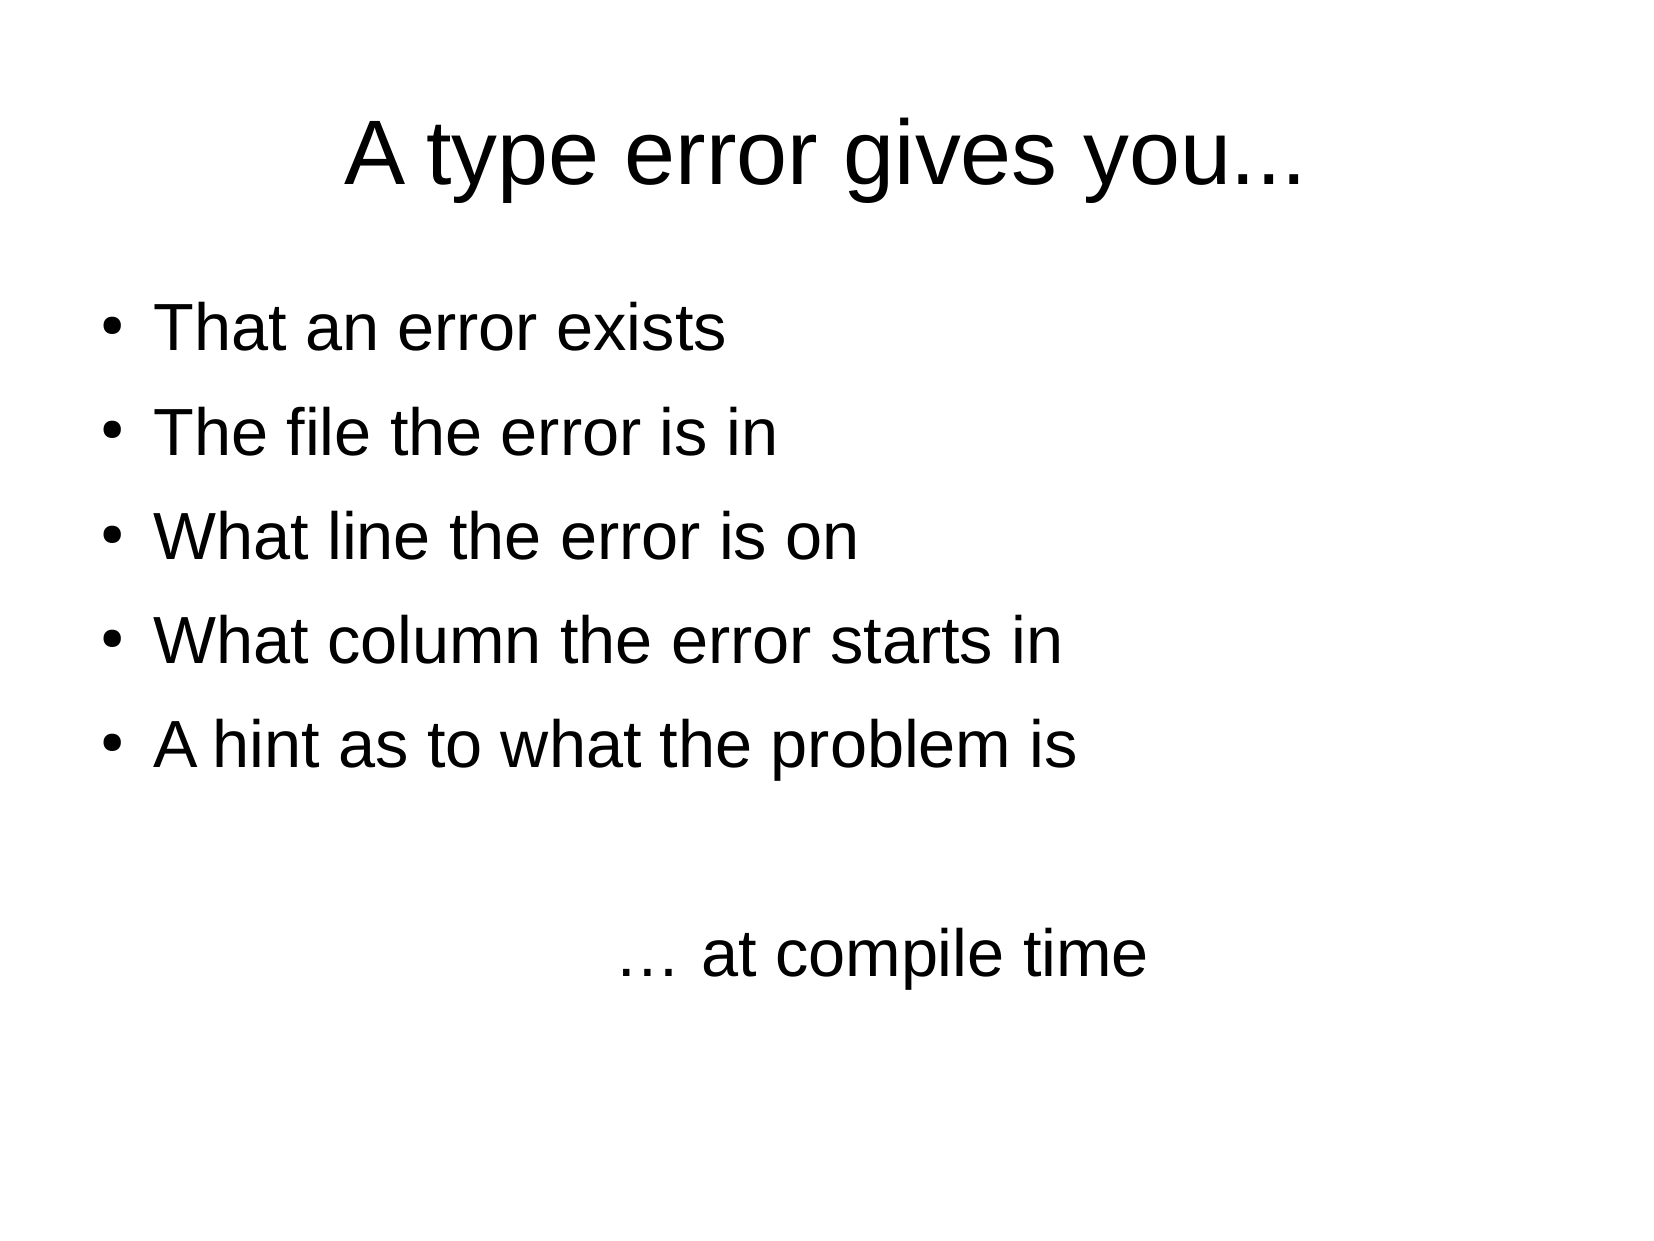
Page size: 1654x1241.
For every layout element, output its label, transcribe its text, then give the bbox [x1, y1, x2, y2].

title A type error gives you... [82, 49, 1571, 257]
list That an error exists The file the error is in What line the error is on What column the error starts in A hint as to what the problem is … at compile time [82, 290, 1571, 1109]
